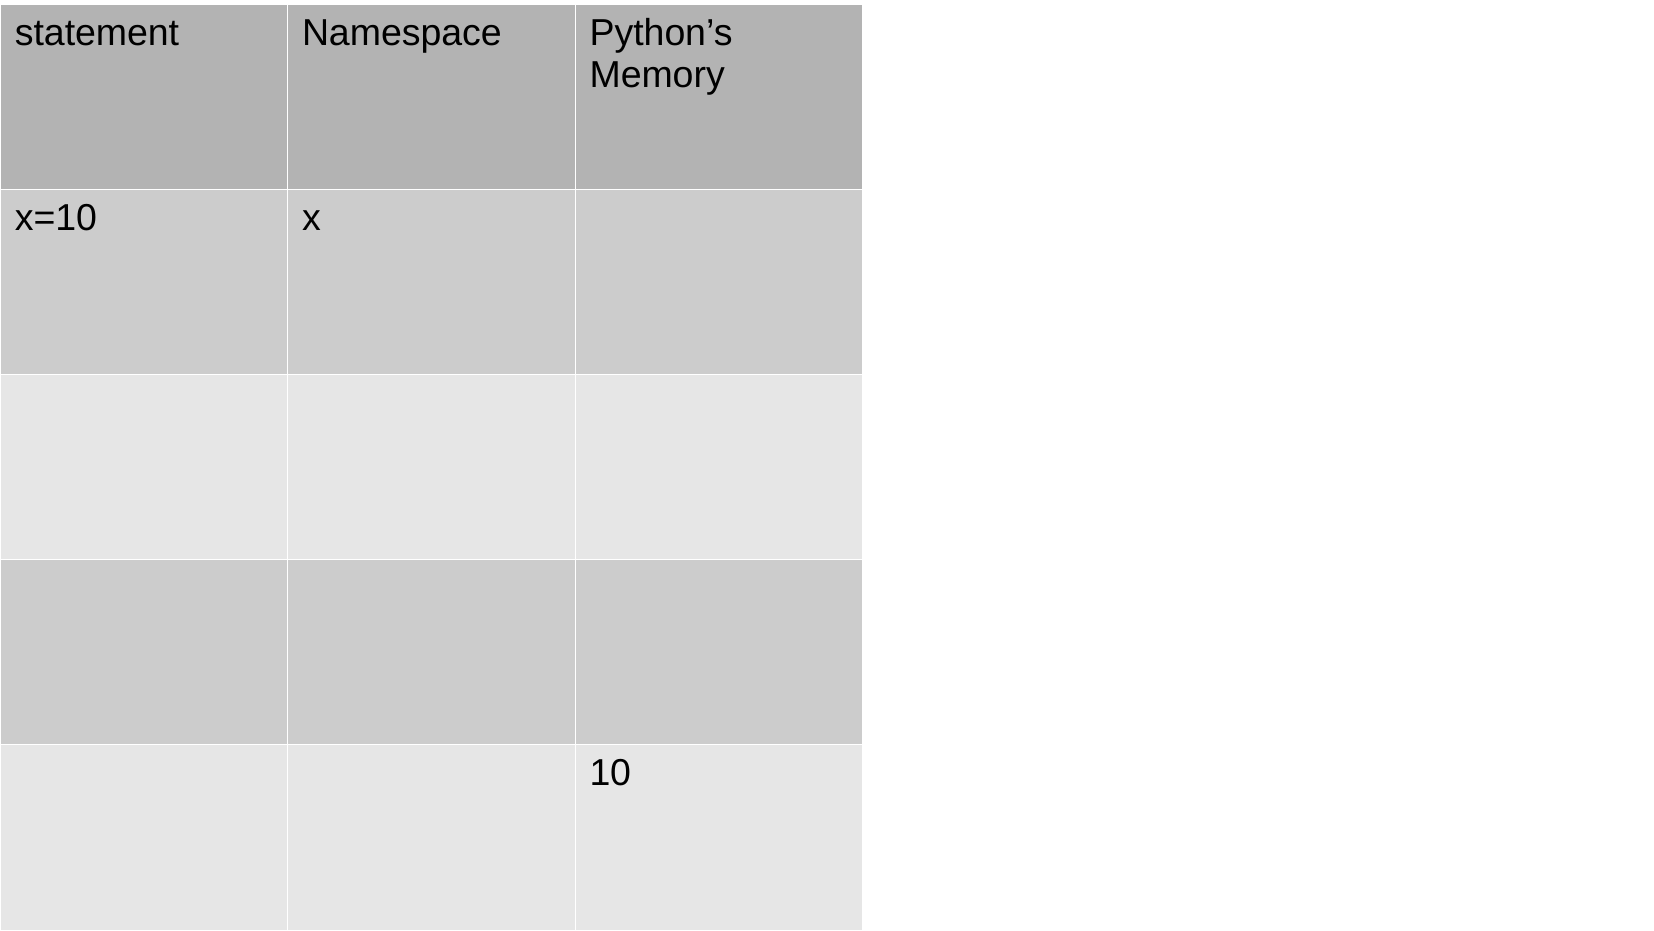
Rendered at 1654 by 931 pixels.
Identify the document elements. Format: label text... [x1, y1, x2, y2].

table_cell [288, 745, 575, 930]
table_cell 10 [576, 745, 862, 930]
table_cell [1, 745, 287, 930]
table_header Python’s Memory [576, 5, 862, 189]
table_cell [576, 190, 862, 374]
table_cell x [288, 190, 575, 374]
table_cell [288, 560, 575, 744]
table_cell [1, 560, 287, 744]
table_cell x=10 [1, 190, 287, 374]
table_header Namespace [288, 5, 575, 189]
table_header statement [1, 5, 287, 189]
table_cell [288, 375, 575, 559]
table_cell [1, 375, 287, 559]
table_cell [576, 375, 862, 559]
table_cell [576, 560, 862, 744]
